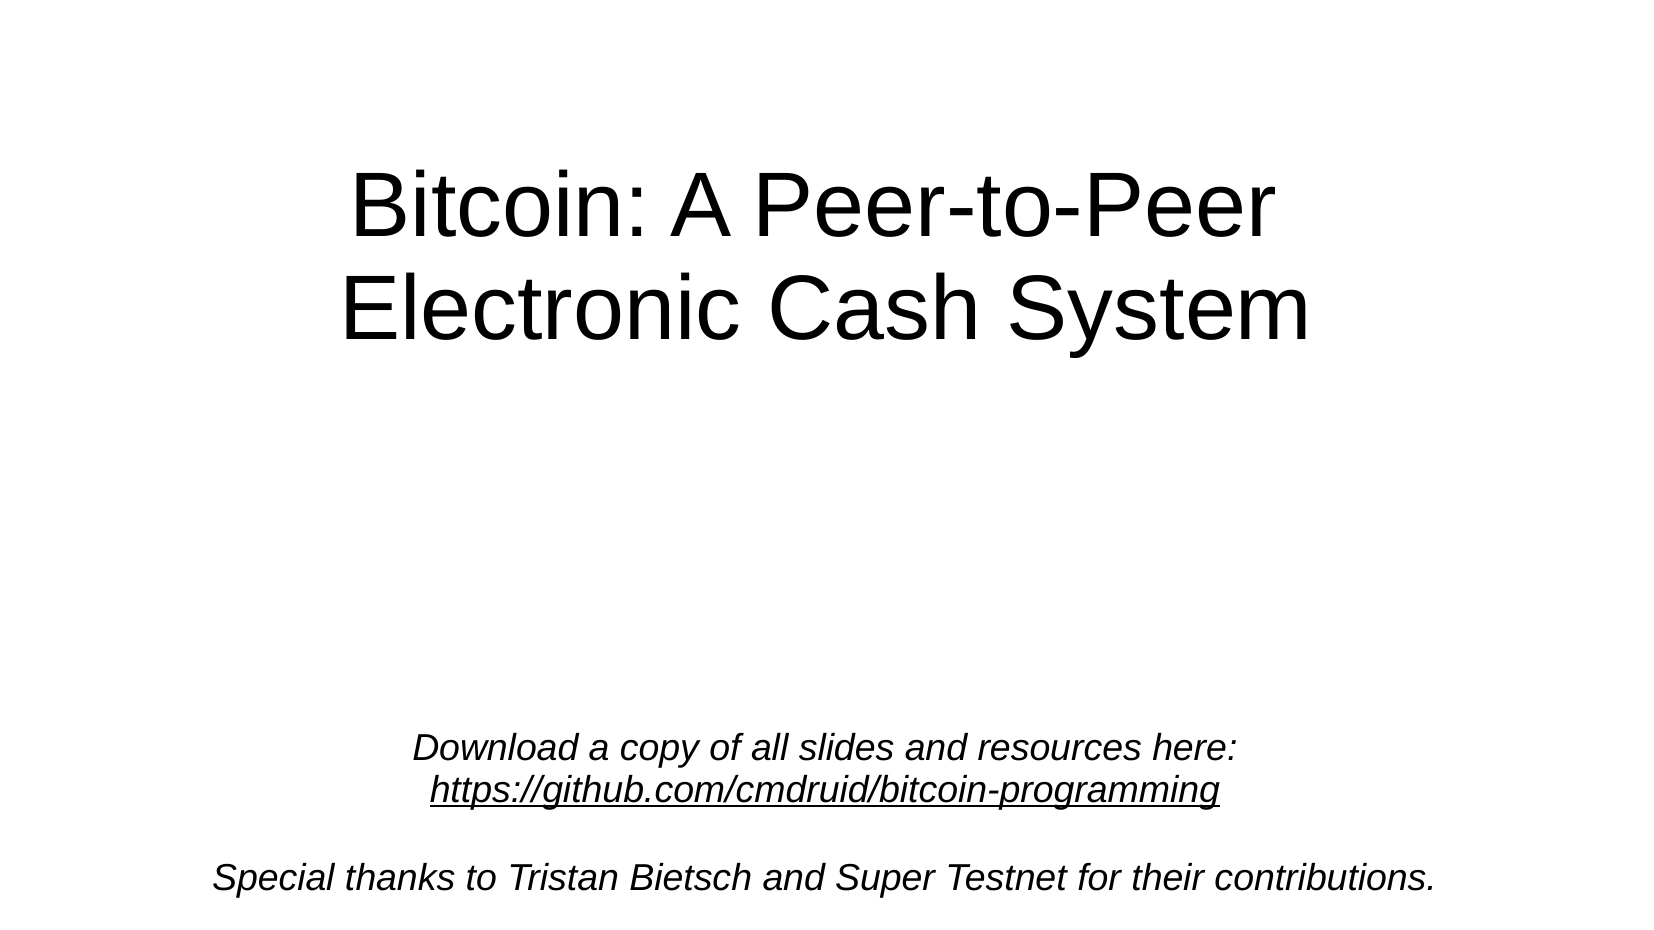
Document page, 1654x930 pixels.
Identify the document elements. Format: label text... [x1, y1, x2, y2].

text_box Special thanks to Tristan Bietsch and Super Testnet for their contributions. [37, 827, 1613, 927]
title Bitcoin: A Peer-to-Peer Electronic Cash System [82, 153, 1571, 359]
text_box Download a copy of all slides and resources here: https://github.com/cmdruid/bitcoin-programming [337, 679, 1313, 827]
